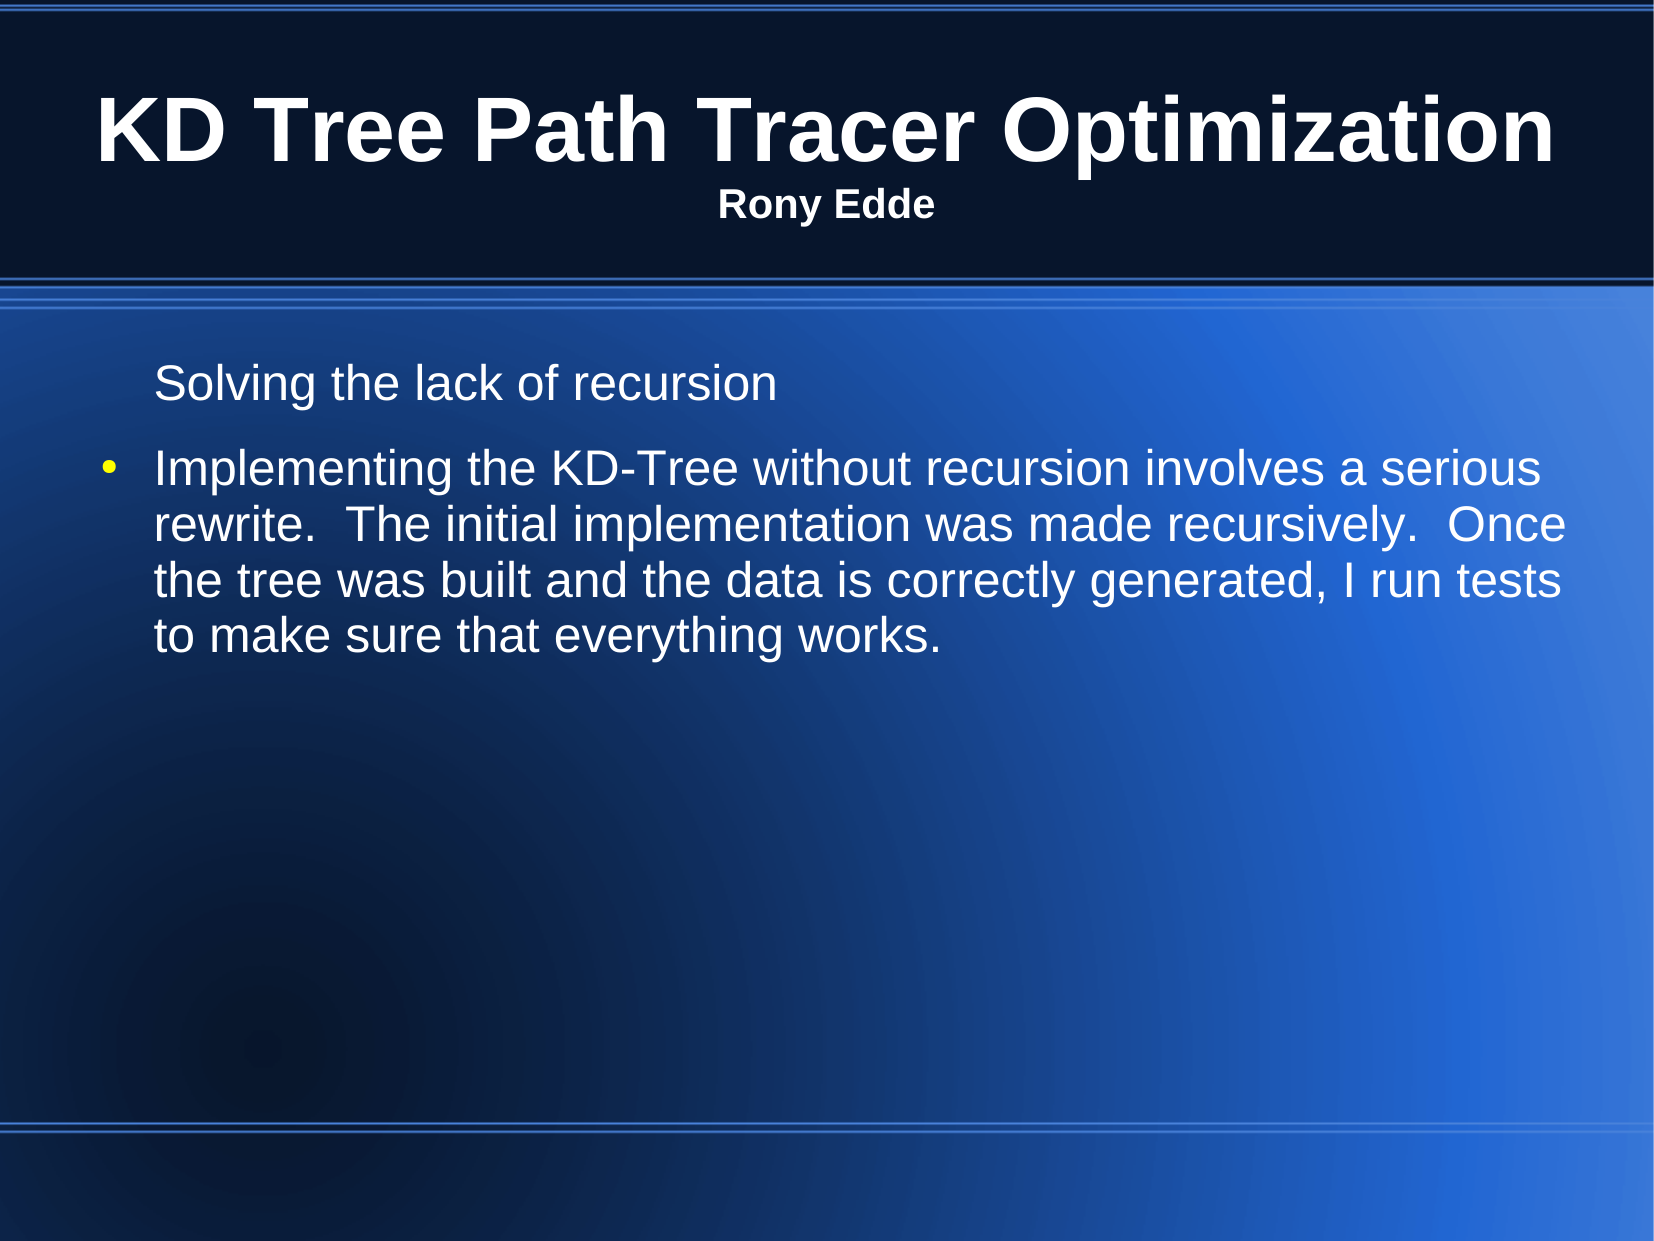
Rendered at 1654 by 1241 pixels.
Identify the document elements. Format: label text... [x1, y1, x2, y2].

list Solving the lack of recursion Implementing the KD-Tree without recursion involves a serious rewrite. The initial implementation was made recursively. Once the tree was built and the data is correctly generated, I run tests to make sure that everything works. [82, 355, 1571, 1058]
picture [0, 0, 1654, 1241]
title KD Tree Path Tracer Optimization Rony Edde [82, 56, 1571, 250]
